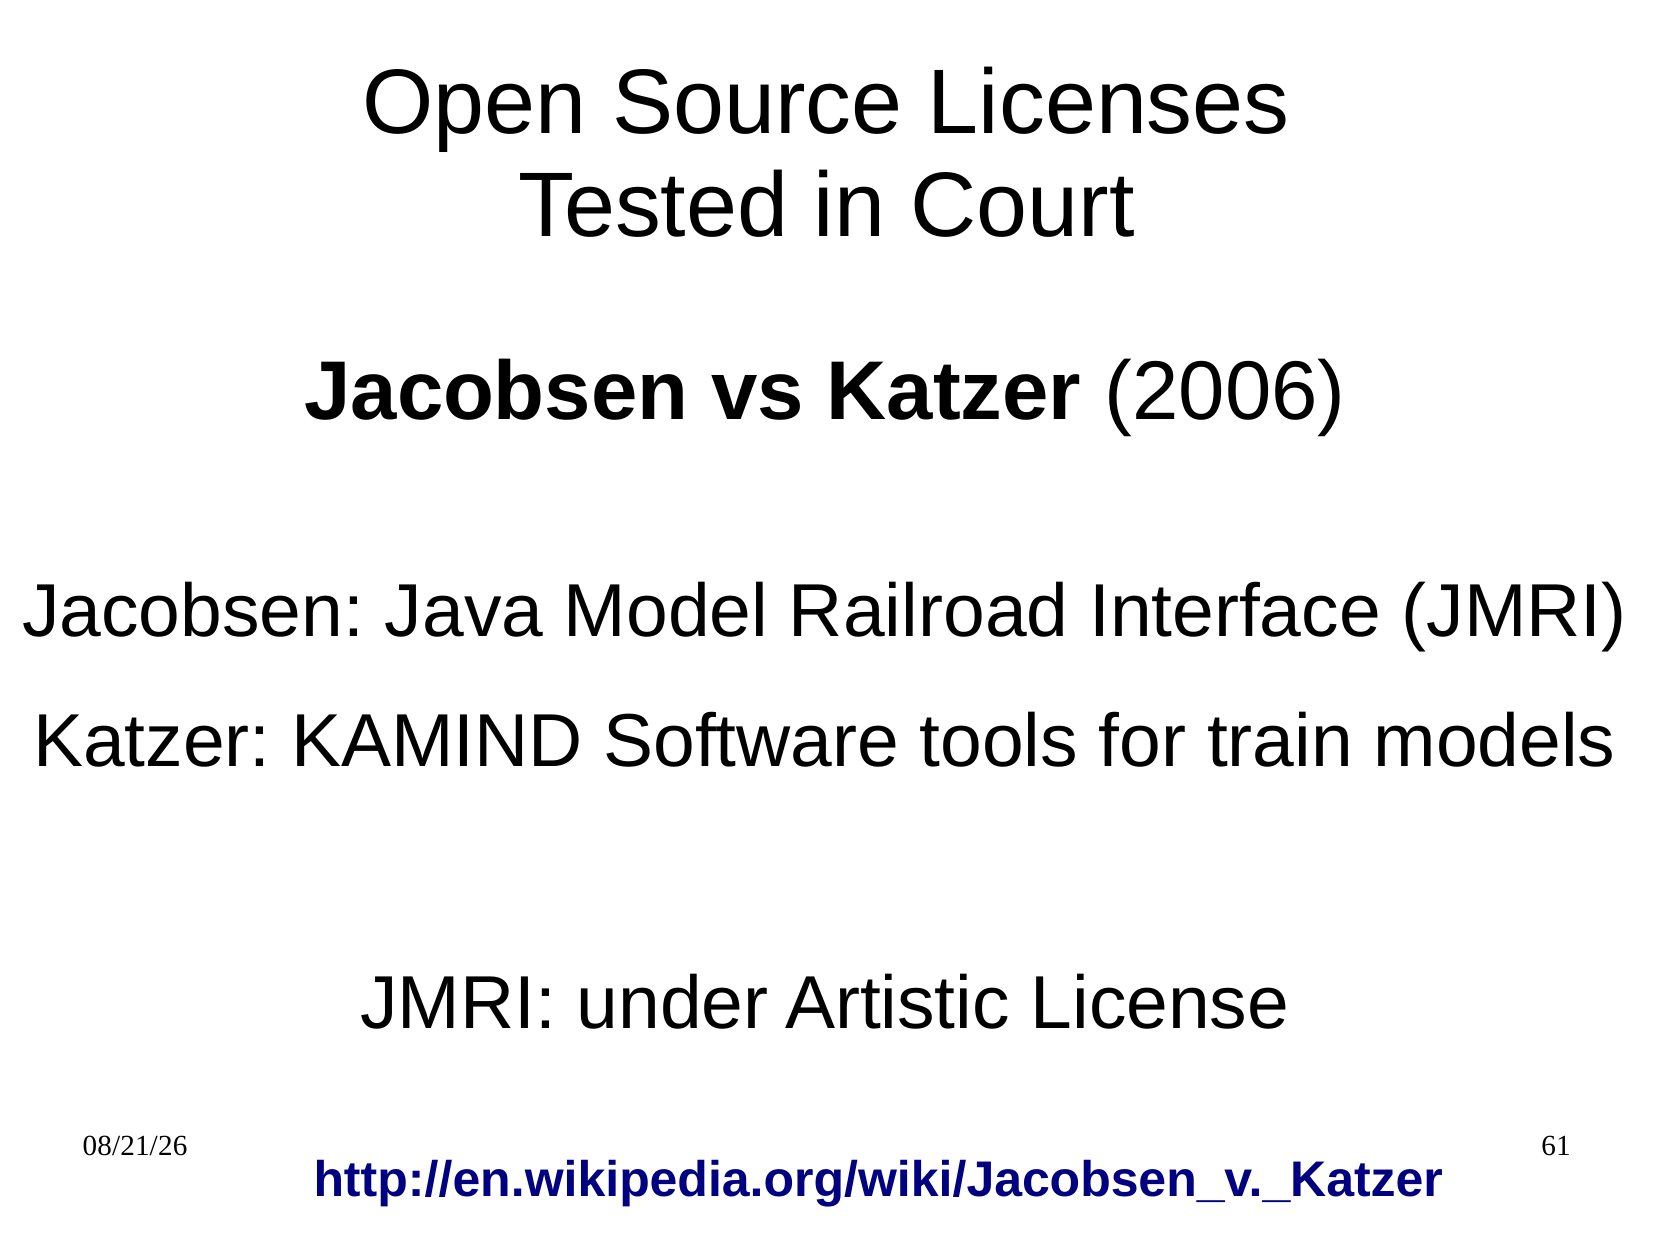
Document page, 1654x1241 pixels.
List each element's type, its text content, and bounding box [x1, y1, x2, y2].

title Open Source Licenses Tested in Court [82, 42, 1571, 264]
text_box http://en.wikipedia.org/wiki/Jacobsen_v._Katzer [251, 1143, 1520, 1215]
text_box Jacobsen vs Katzer (2006) Jacobsen: Java Model Railroad Interface (JMRI) Katzer: KAMIND Software tools for train models JMRI: under Artistic License [0, 336, 1651, 1053]
